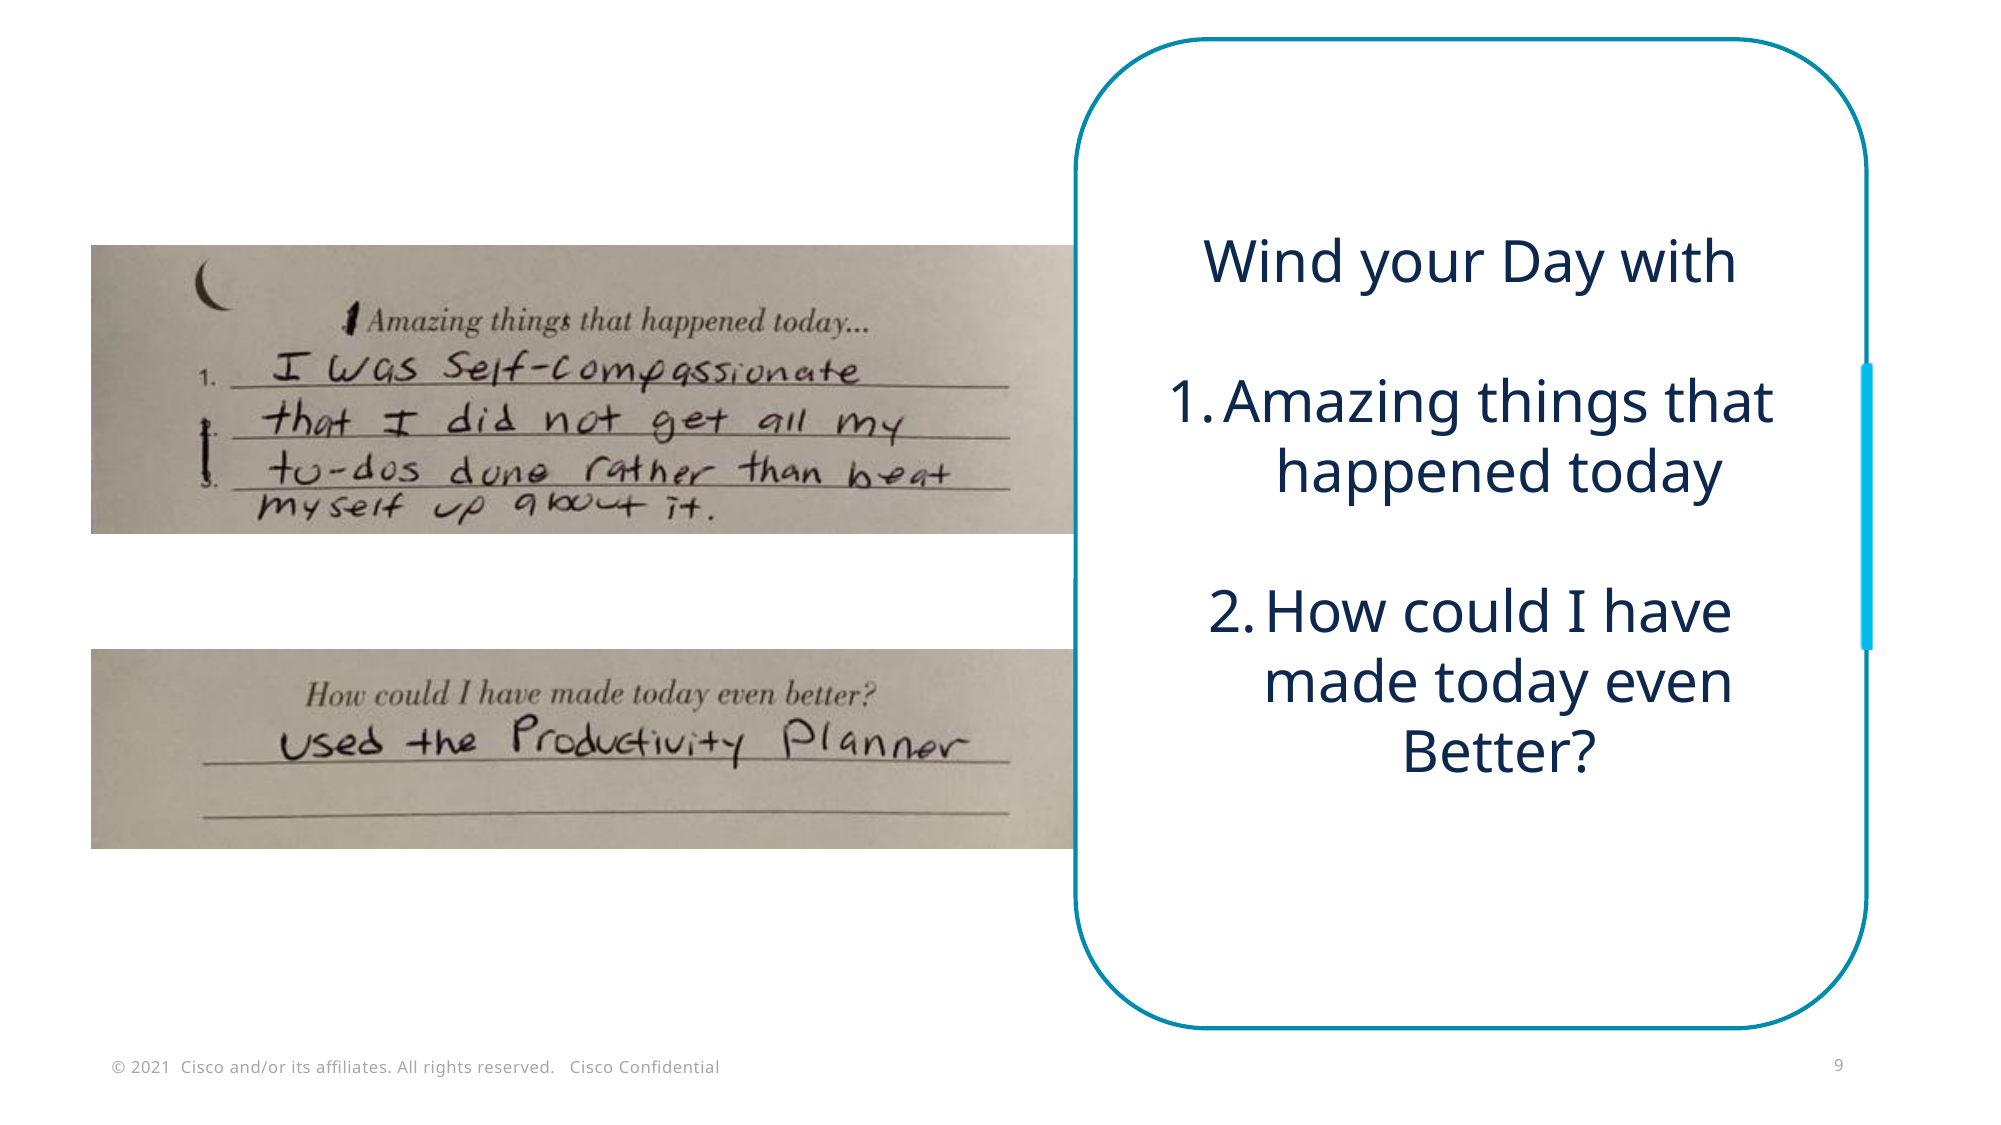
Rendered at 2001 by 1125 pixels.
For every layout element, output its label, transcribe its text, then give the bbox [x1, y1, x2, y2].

picture [91, 649, 1073, 849]
text_box Wind your Day with Amazing things that happened today How could I have made today even Better? [1075, 39, 1867, 1029]
picture [91, 245, 1073, 534]
